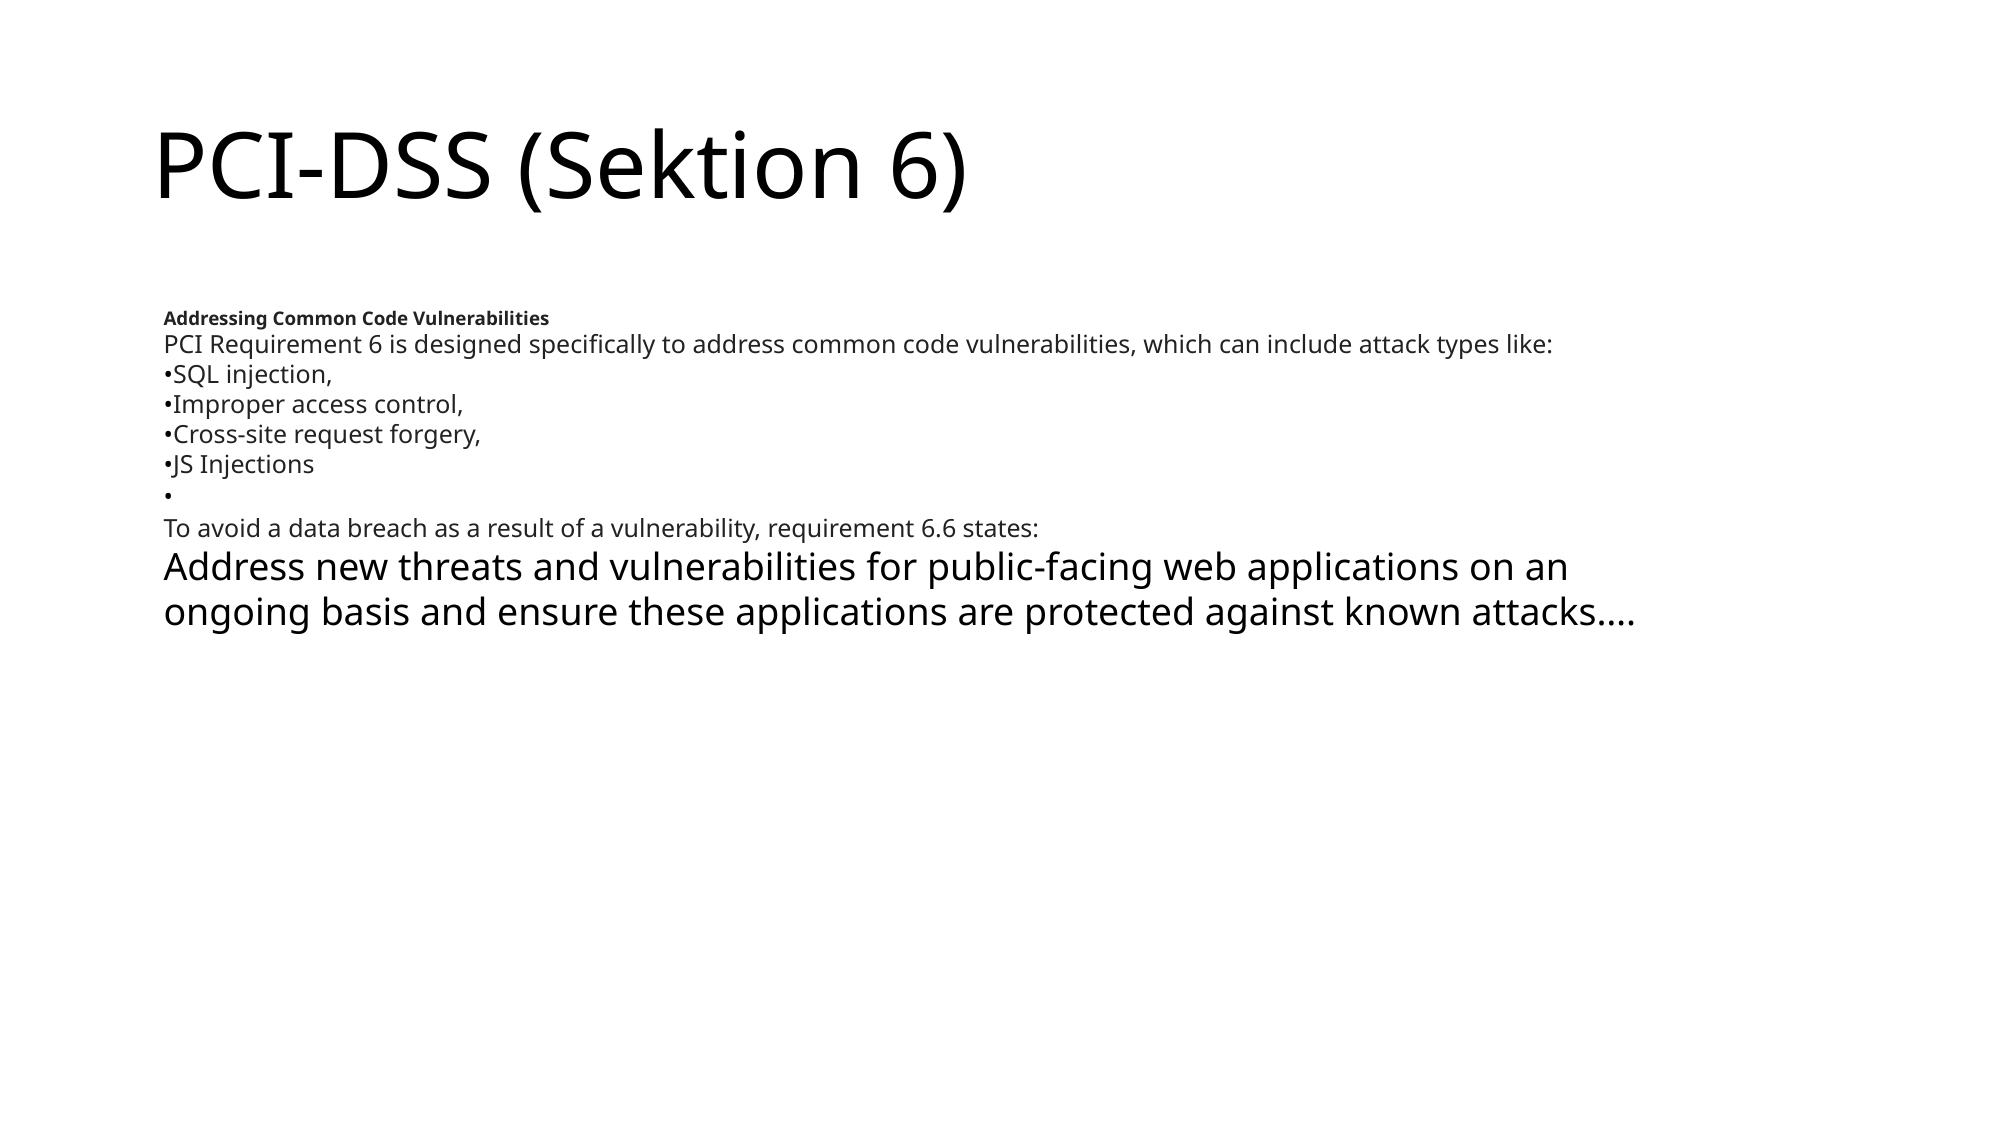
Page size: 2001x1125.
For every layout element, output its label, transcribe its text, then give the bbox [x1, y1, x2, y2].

title PCI-DSS (Sektion 6) [137, 59, 1863, 278]
list Addressing Common Code Vulnerabilities PCI Requirement 6 is designed specifically to address common code vulnerabilities, which can include attack types like: SQL injection, Improper access control, Cross-site request forgery, JS Injections To avoid a data breach as a result of a vulnerability, requirement 6.6 states: Address new threats and vulnerabilities for public-facing web applications on an ongoing basis and ensure these applications are protected against known attacks…. [101, 306, 1766, 659]
